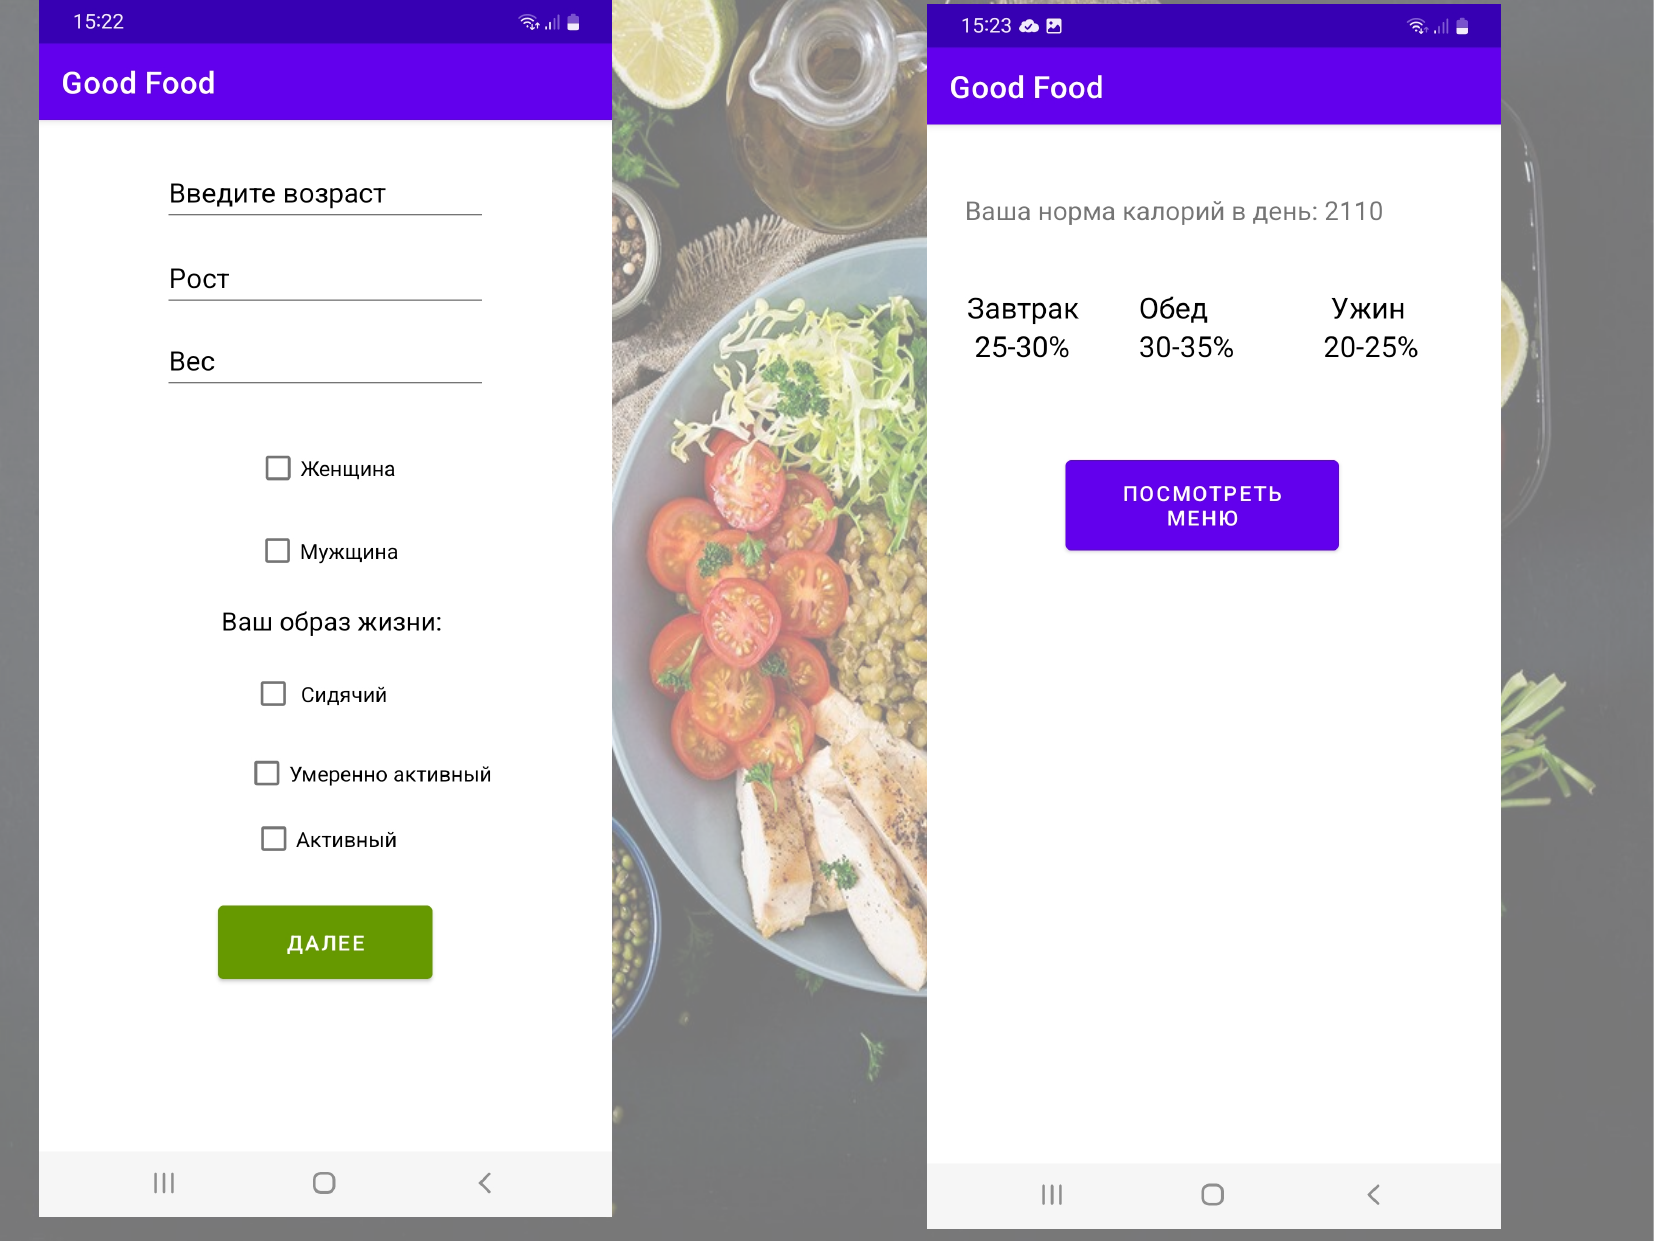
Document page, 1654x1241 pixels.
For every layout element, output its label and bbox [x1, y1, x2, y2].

picture [39, 0, 612, 1217]
picture [927, 4, 1501, 1229]
